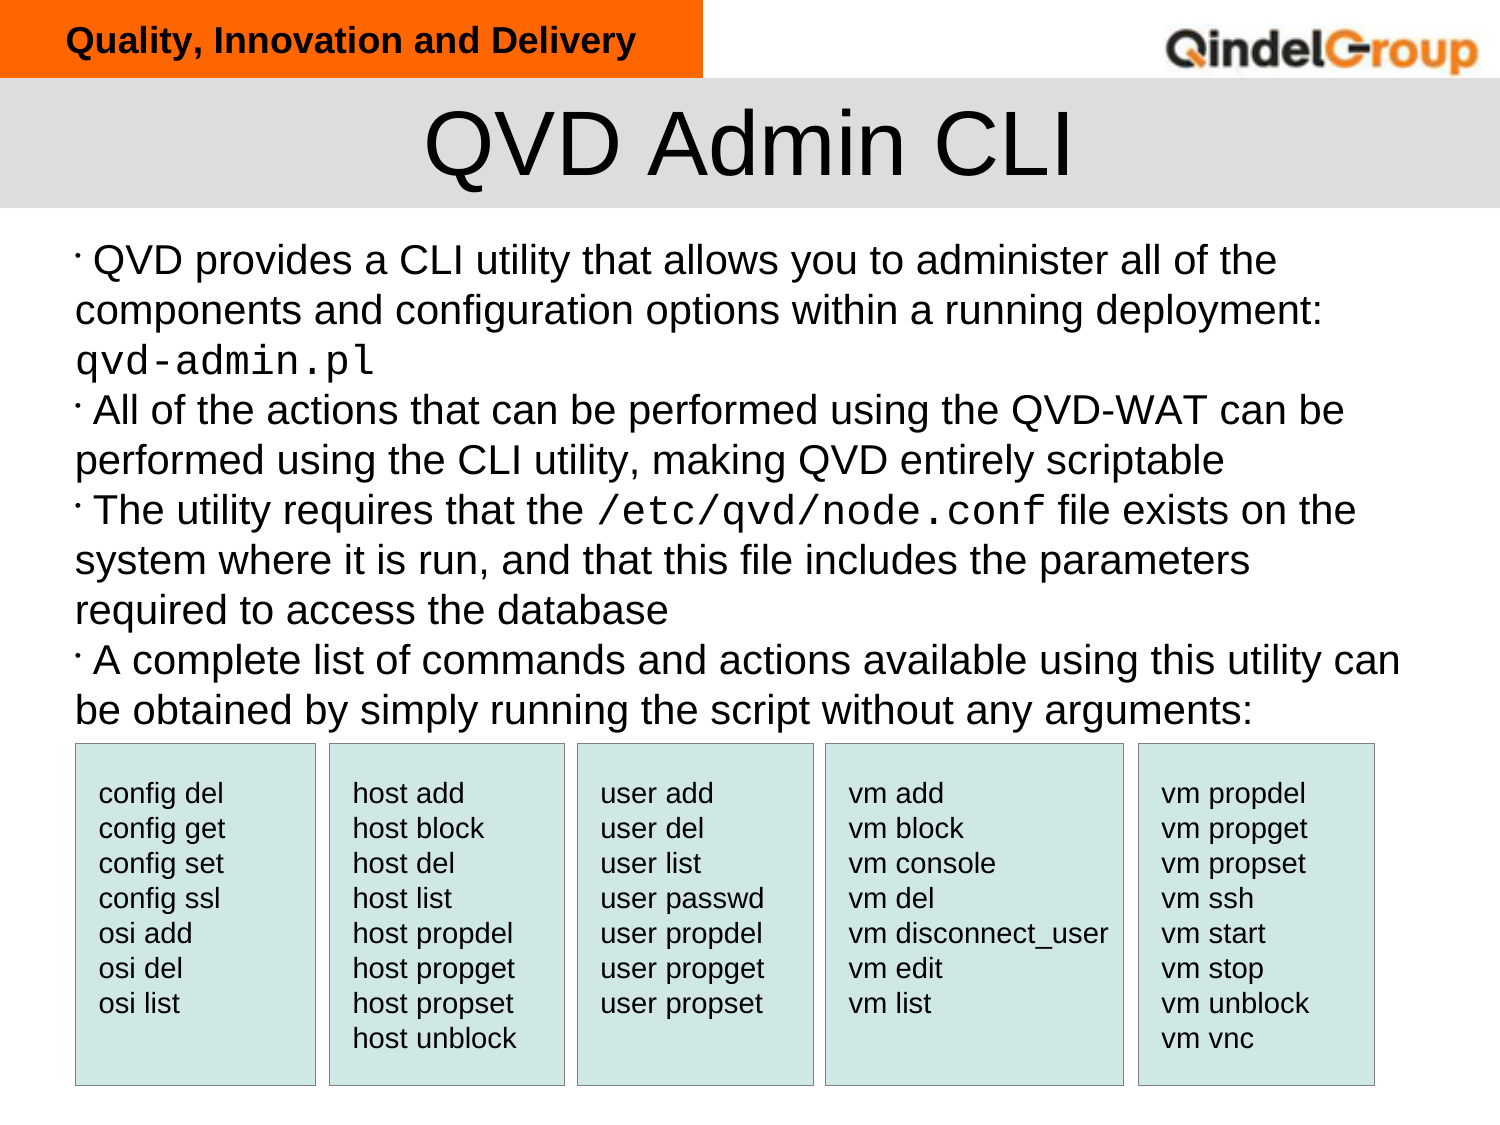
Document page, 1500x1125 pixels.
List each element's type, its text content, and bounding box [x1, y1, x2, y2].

picture [1163, 23, 1481, 78]
text_box host add host block host del host list host propdel host propget host propset host unblock [329, 743, 565, 1086]
text_box vm propdel vm propget vm propset vm ssh vm start vm stop vm unblock vm vnc [1138, 743, 1375, 1086]
title QVD Admin CLI [75, 45, 1426, 224]
text_box vm add vm block vm console vm del vm disconnect_user vm edit vm list [825, 743, 1124, 1086]
text_box user add user del user list user passwd user propdel user propget user propset [577, 743, 814, 1086]
text_box QVD provides a CLI utility that allows you to administer all of the components and configuration options within a running deployment: qvd-admin.pl All of the actions that can be performed using the QVD-WAT can be performed using the CLI utility, making QVD entirely scriptable The utility requires that the /etc/qvd/node.conf file exists on the system where it is run, and that this file includes the parameters required to access the database A complete list of commands and actions available using this utility can be obtained by simply running the script without any arguments: [60, 224, 1426, 841]
text_box config del config get config set config ssl osi add osi del osi list [75, 743, 316, 1086]
